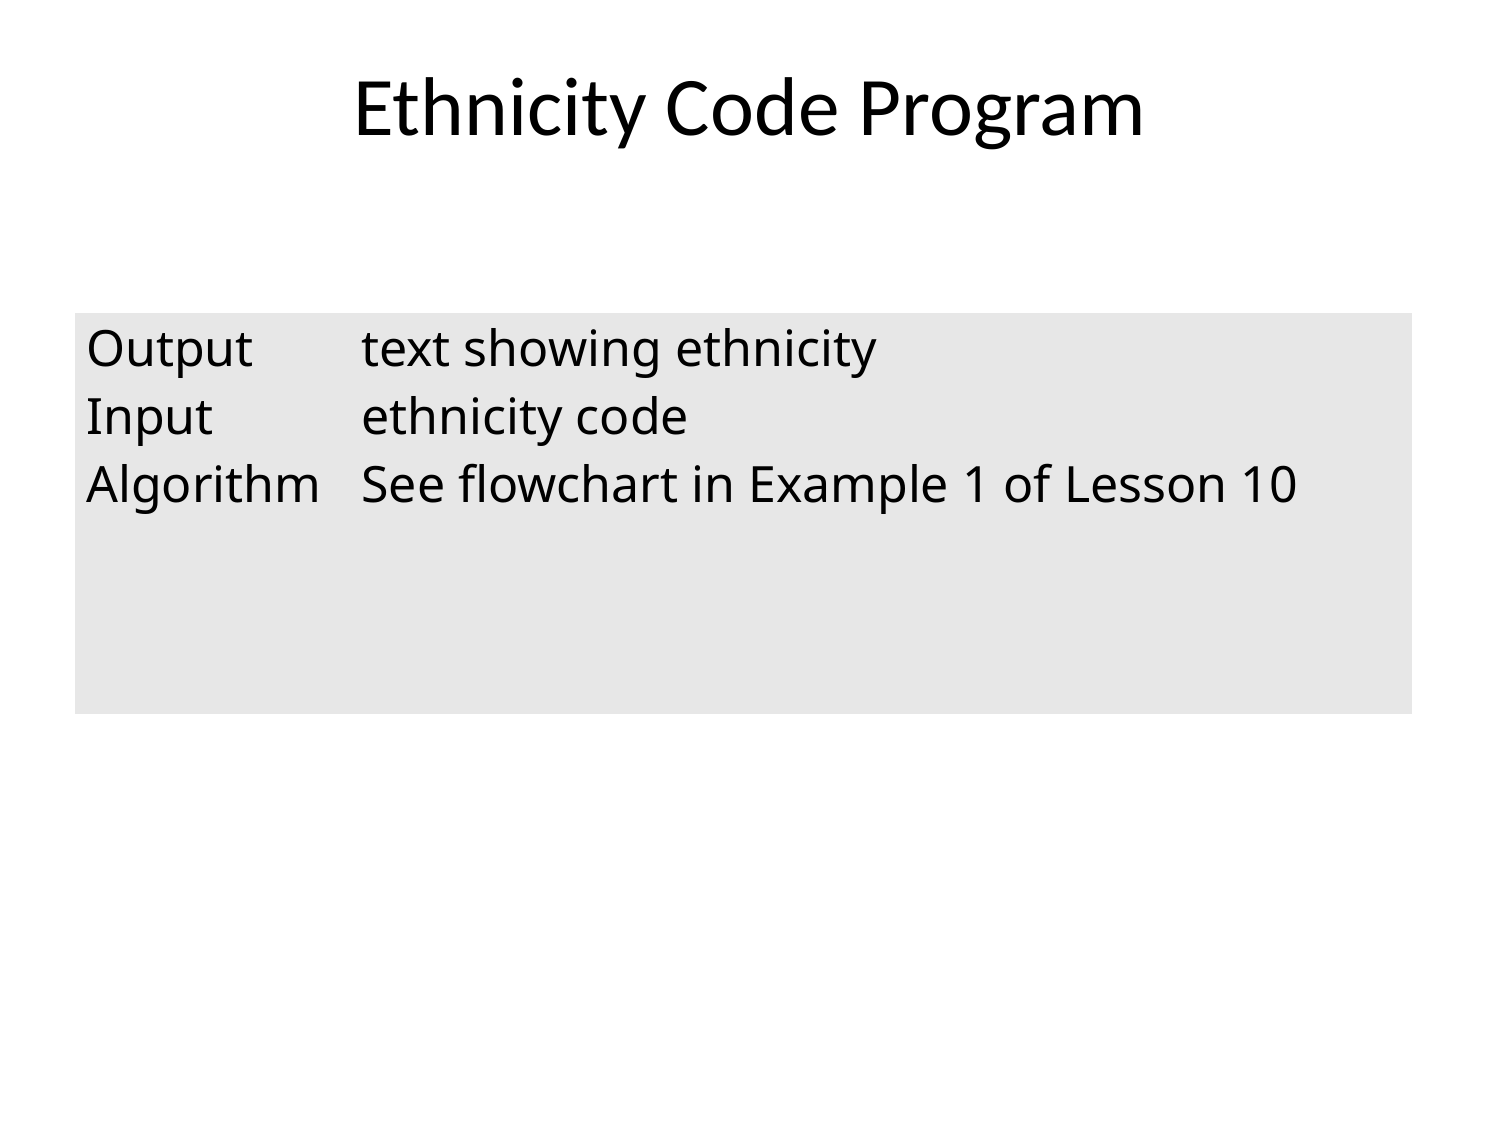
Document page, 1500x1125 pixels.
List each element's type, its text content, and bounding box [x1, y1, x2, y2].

title Ethnicity Code Program [75, 45, 1425, 233]
table_header Output [75, 313, 350, 381]
table_cell Algorithm [75, 449, 350, 714]
table_cell ethnicity code [350, 381, 1412, 449]
table_cell See flowchart in Example 1 of Lesson 10 [350, 449, 1412, 714]
table_cell Input [75, 381, 350, 449]
table_header text showing ethnicity [350, 313, 1412, 381]
